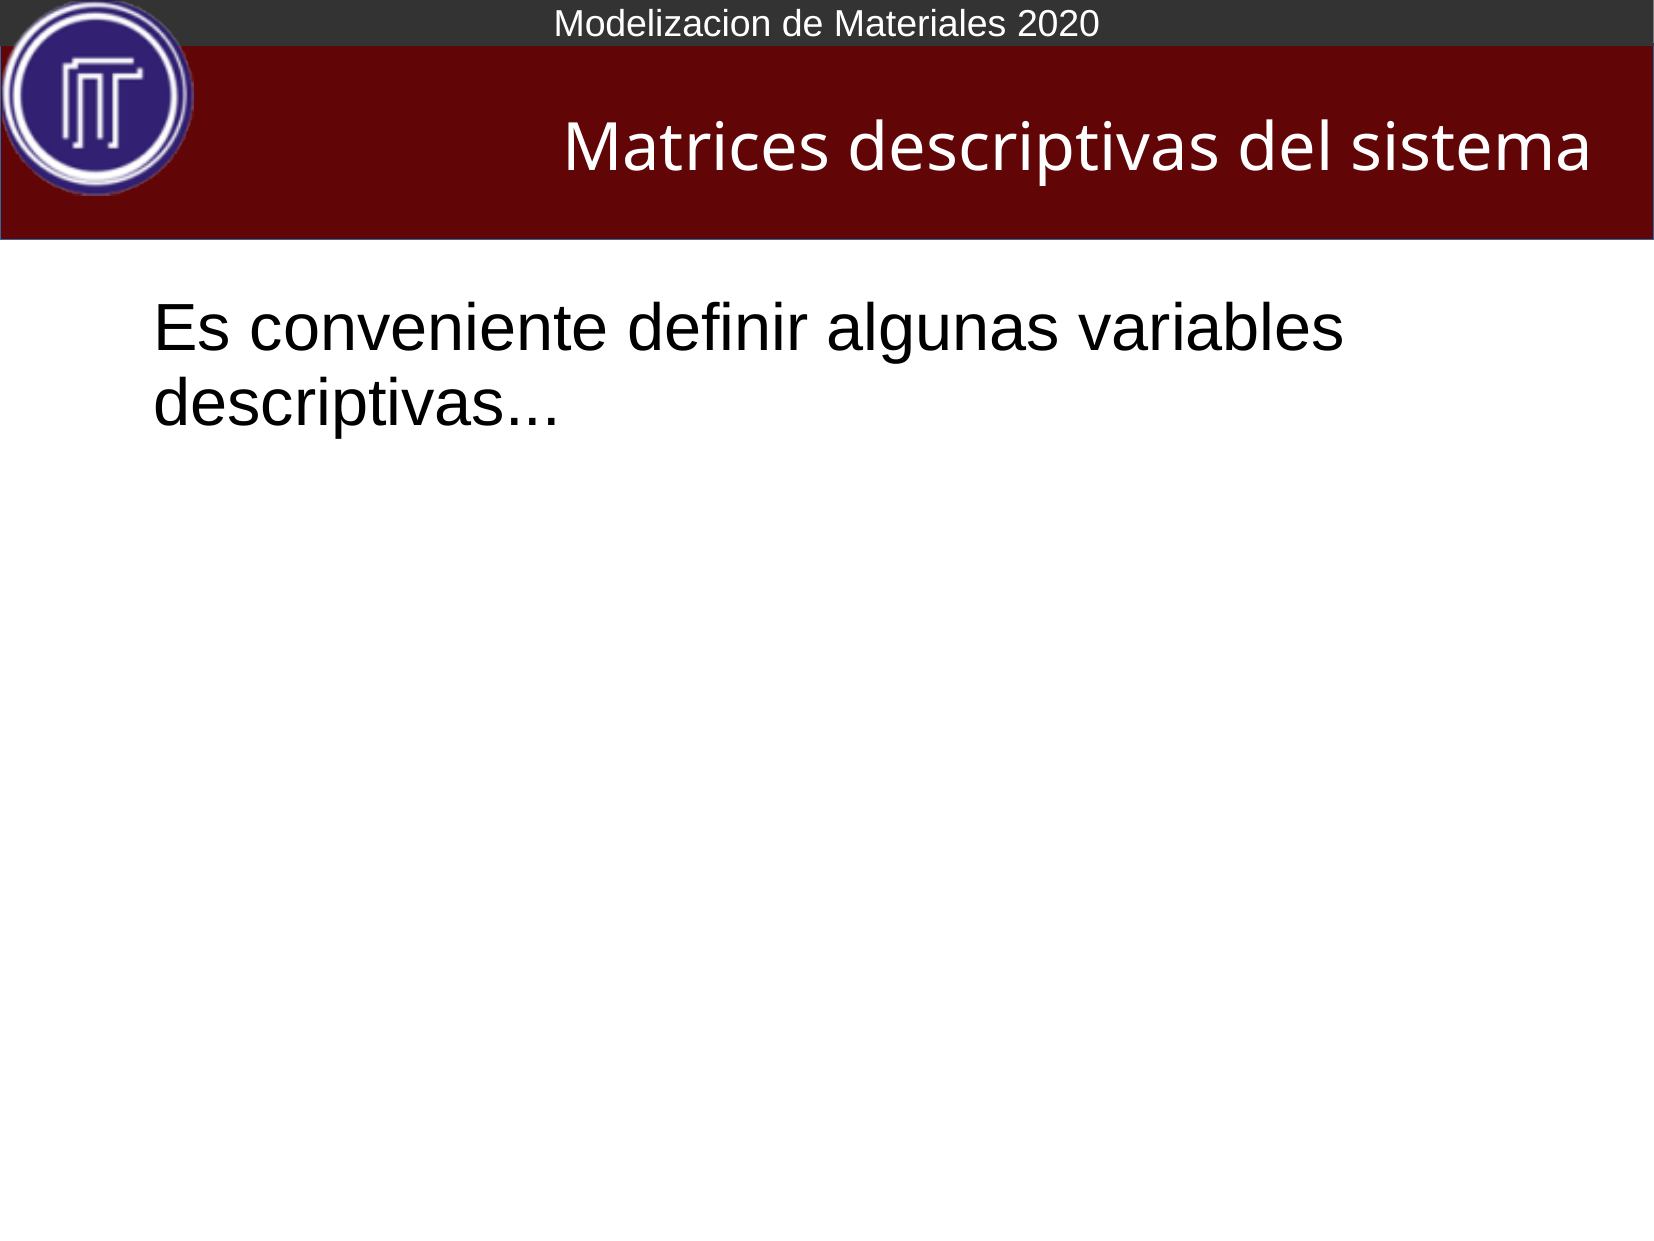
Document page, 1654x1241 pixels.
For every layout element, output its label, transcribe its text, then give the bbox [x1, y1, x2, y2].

title Matrices descriptivas del sistema [41, 70, 1654, 218]
list Es conveniente definir algunas variables descriptivas... [82, 290, 1571, 1010]
picture [0, 0, 194, 196]
